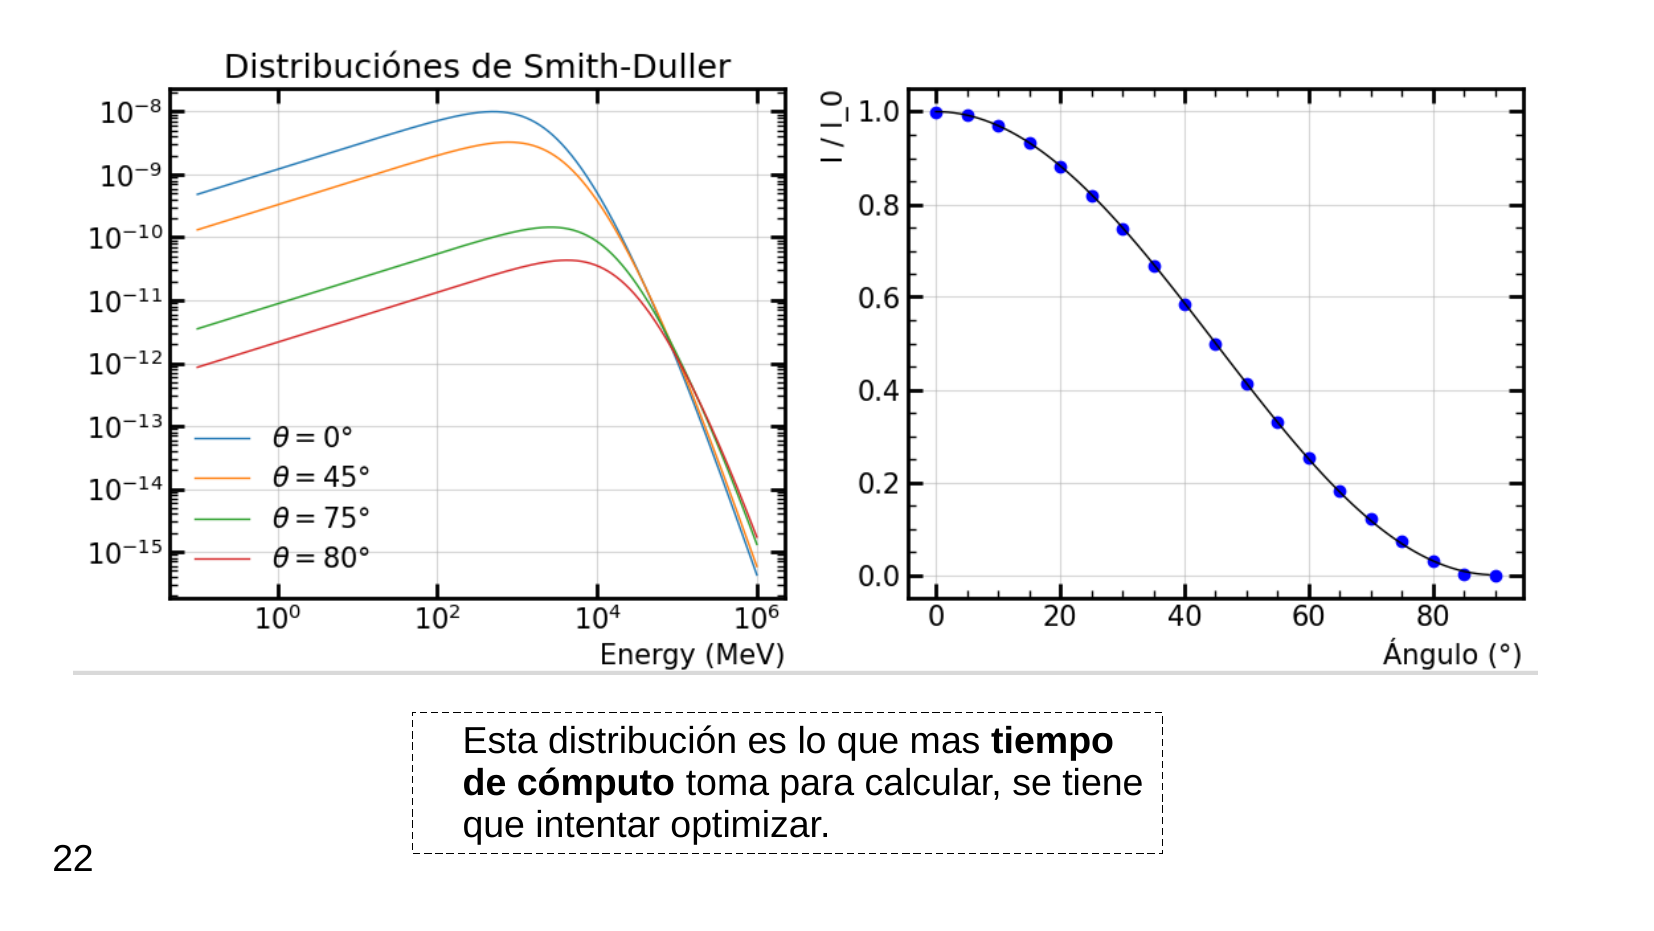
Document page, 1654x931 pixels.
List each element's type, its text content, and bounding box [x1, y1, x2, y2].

text_box Esta distribución es lo que mas tiempo de cómputo toma para calcular, se tiene que intentar optimizar. [412, 712, 1163, 854]
text_box <number> [37, 829, 667, 901]
picture [73, 37, 1538, 676]
